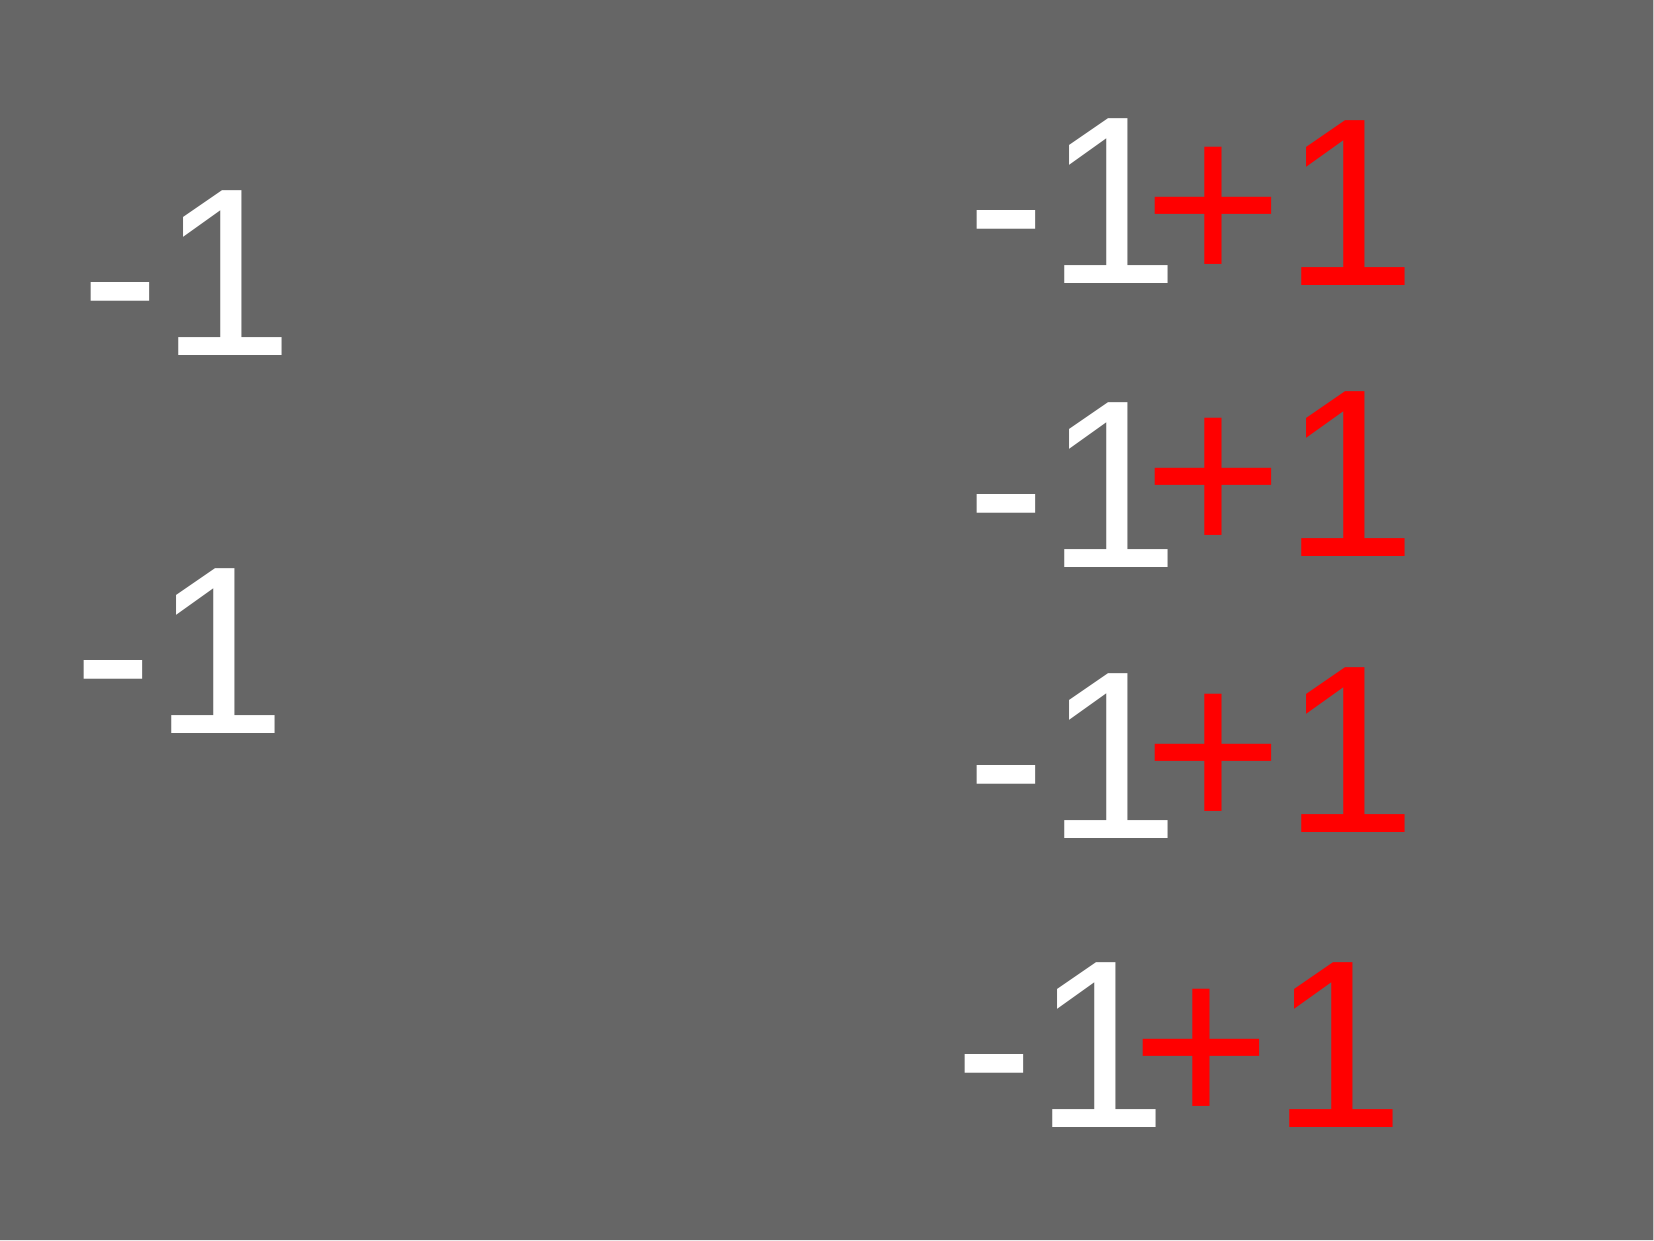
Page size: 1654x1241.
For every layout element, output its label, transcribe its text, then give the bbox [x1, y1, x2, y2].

text_box -1 [939, 903, 1117, 1186]
text_box -1 [65, 131, 402, 414]
text_box -1 [951, 59, 1288, 342]
text_box -1 [951, 614, 1288, 897]
text_box +1 [1128, 61, 1465, 331]
text_box [0, 0, 1654, 1241]
text_box +1 [1128, 608, 1465, 891]
text_box -1 [951, 343, 1128, 614]
text_box +1 [1128, 331, 1465, 608]
text_box -1 [59, 508, 395, 792]
text_box +1 [1117, 903, 1453, 1186]
